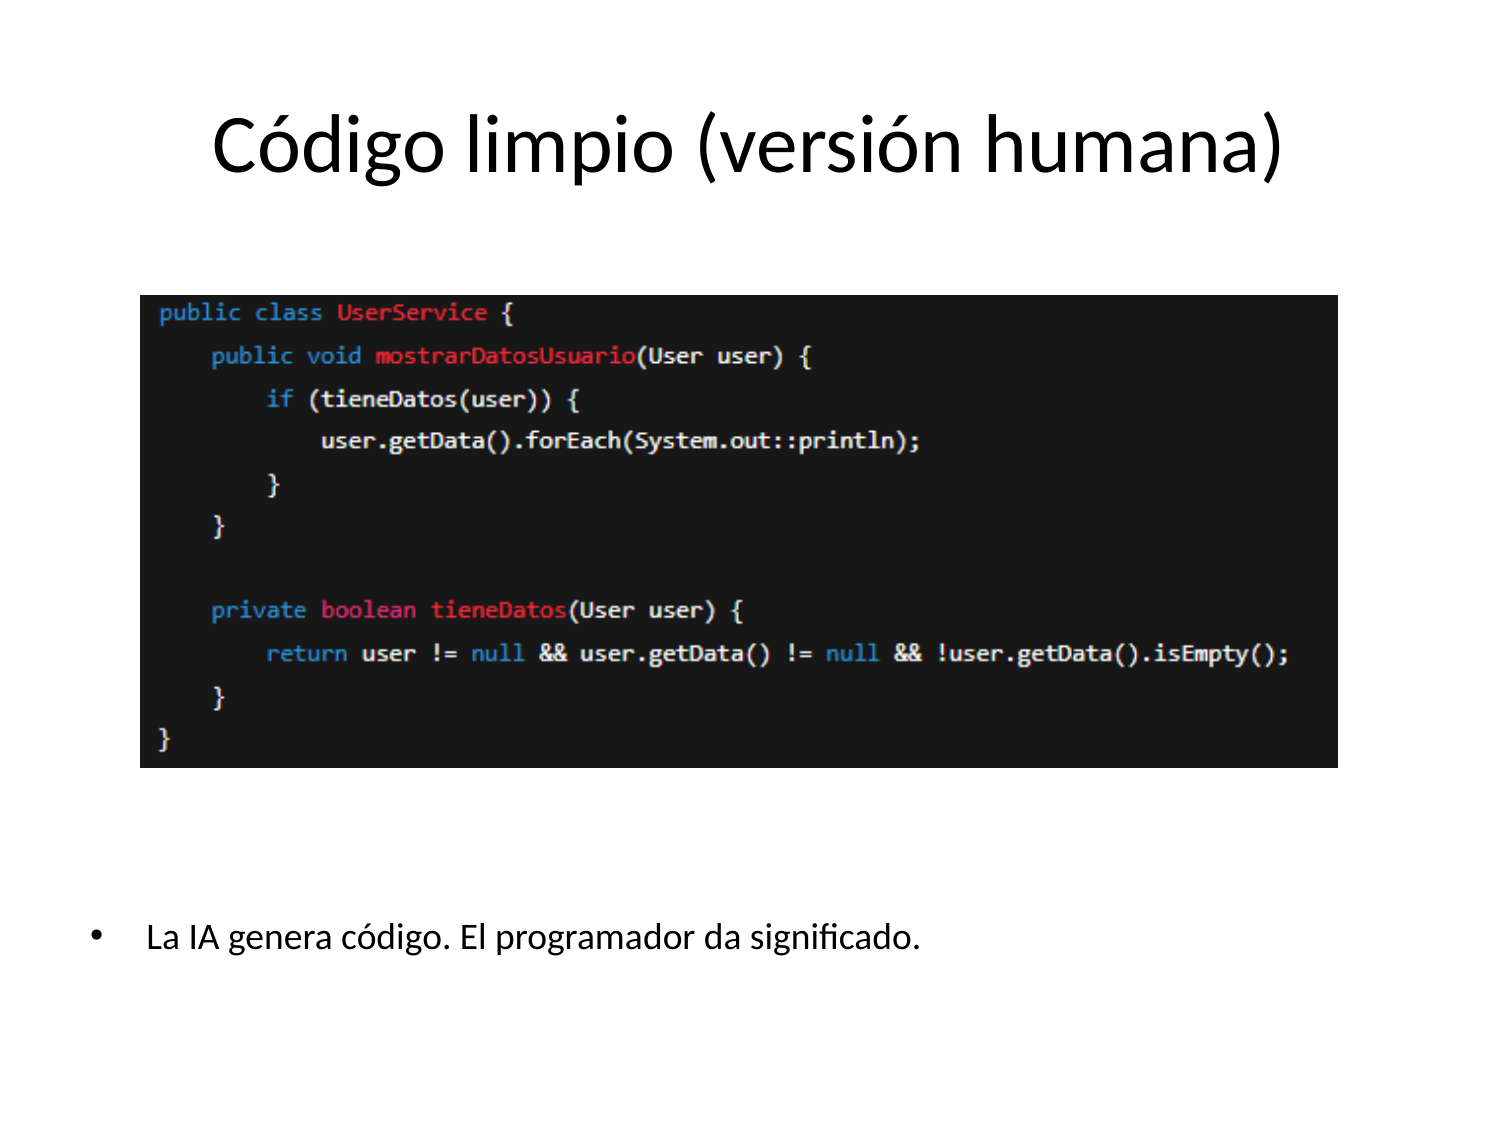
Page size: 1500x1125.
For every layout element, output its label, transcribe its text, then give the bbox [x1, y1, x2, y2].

list La IA genera código. El programador da significado. [75, 262, 1425, 1005]
picture [140, 295, 1338, 768]
title Código limpio (versión humana) [75, 45, 1425, 233]
